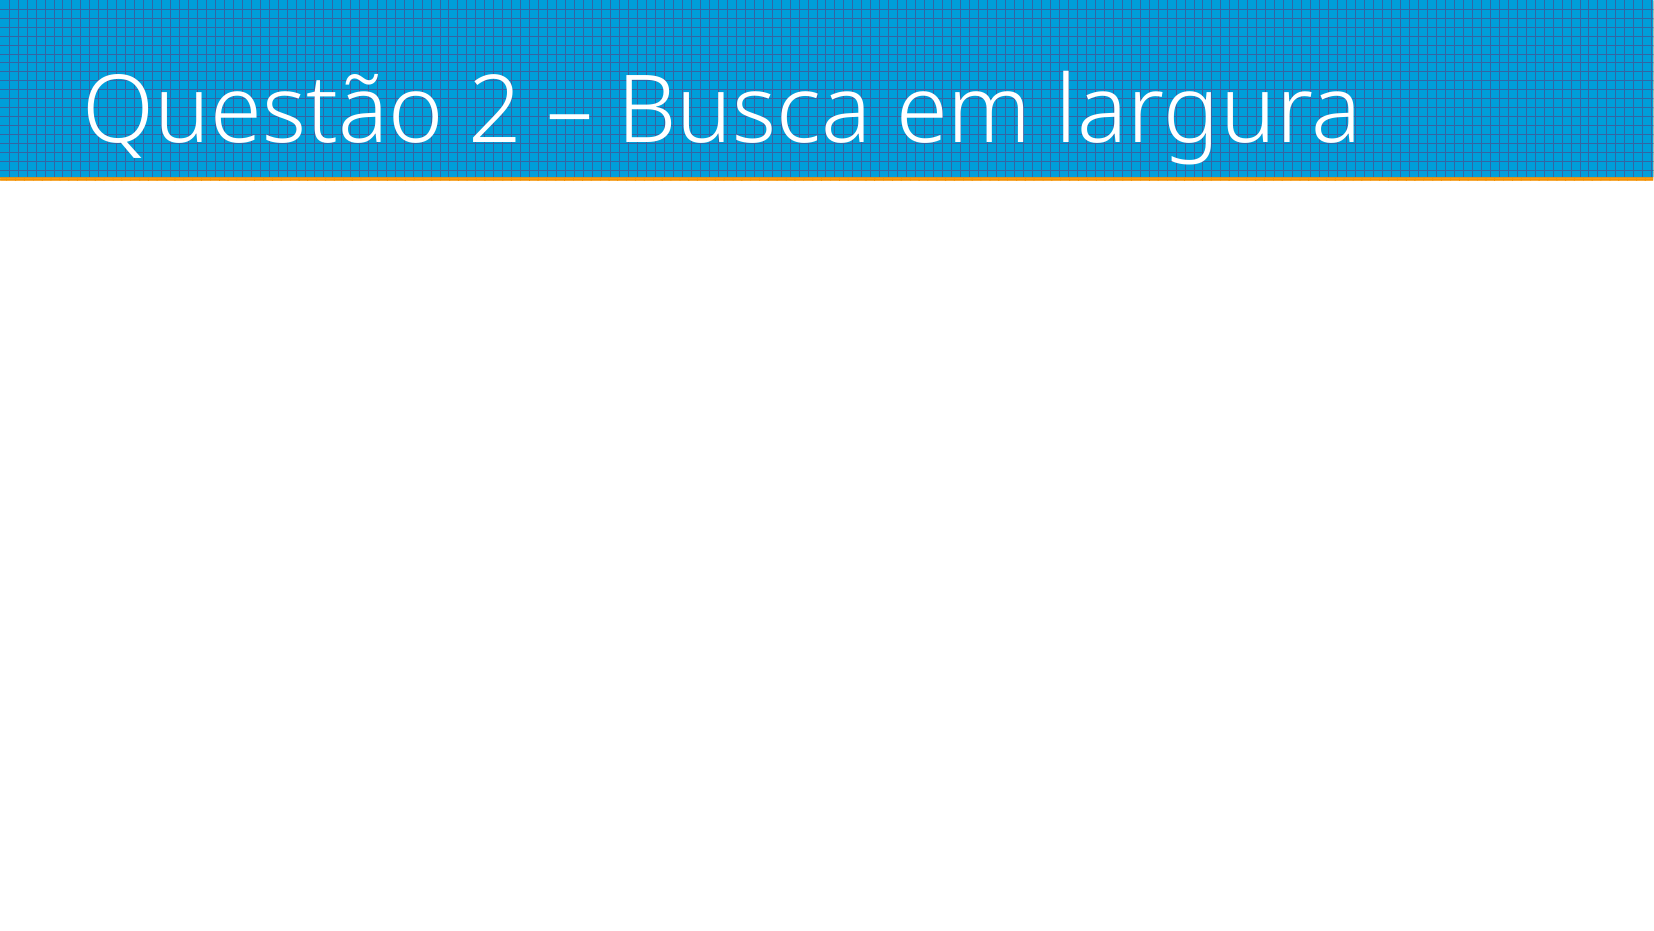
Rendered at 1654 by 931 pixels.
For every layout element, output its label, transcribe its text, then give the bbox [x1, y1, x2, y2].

title Questão 2 – Busca em largura [82, 14, 1571, 171]
